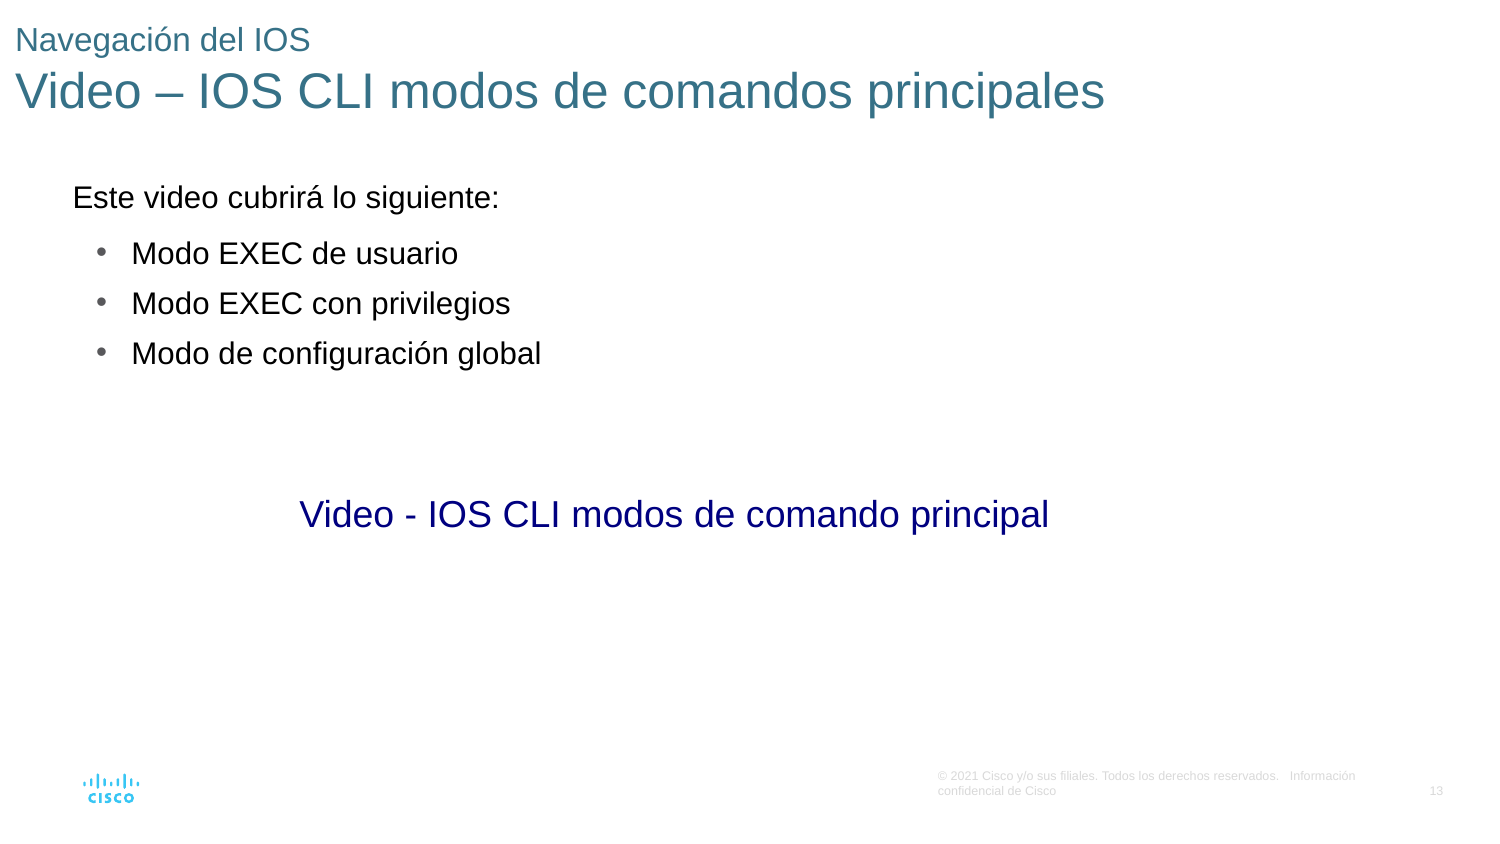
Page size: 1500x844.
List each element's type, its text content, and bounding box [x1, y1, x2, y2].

list Este video cubrirá lo siguiente: Modo EXEC de usuario Modo EXEC con privilegios Modo de configuración global [57, 169, 1477, 748]
text_box Video - IOS CLI modos de comando principal [284, 486, 1270, 562]
title Navegación del IOS Video – IOS CLI modos de comandos principales [0, 19, 1500, 117]
